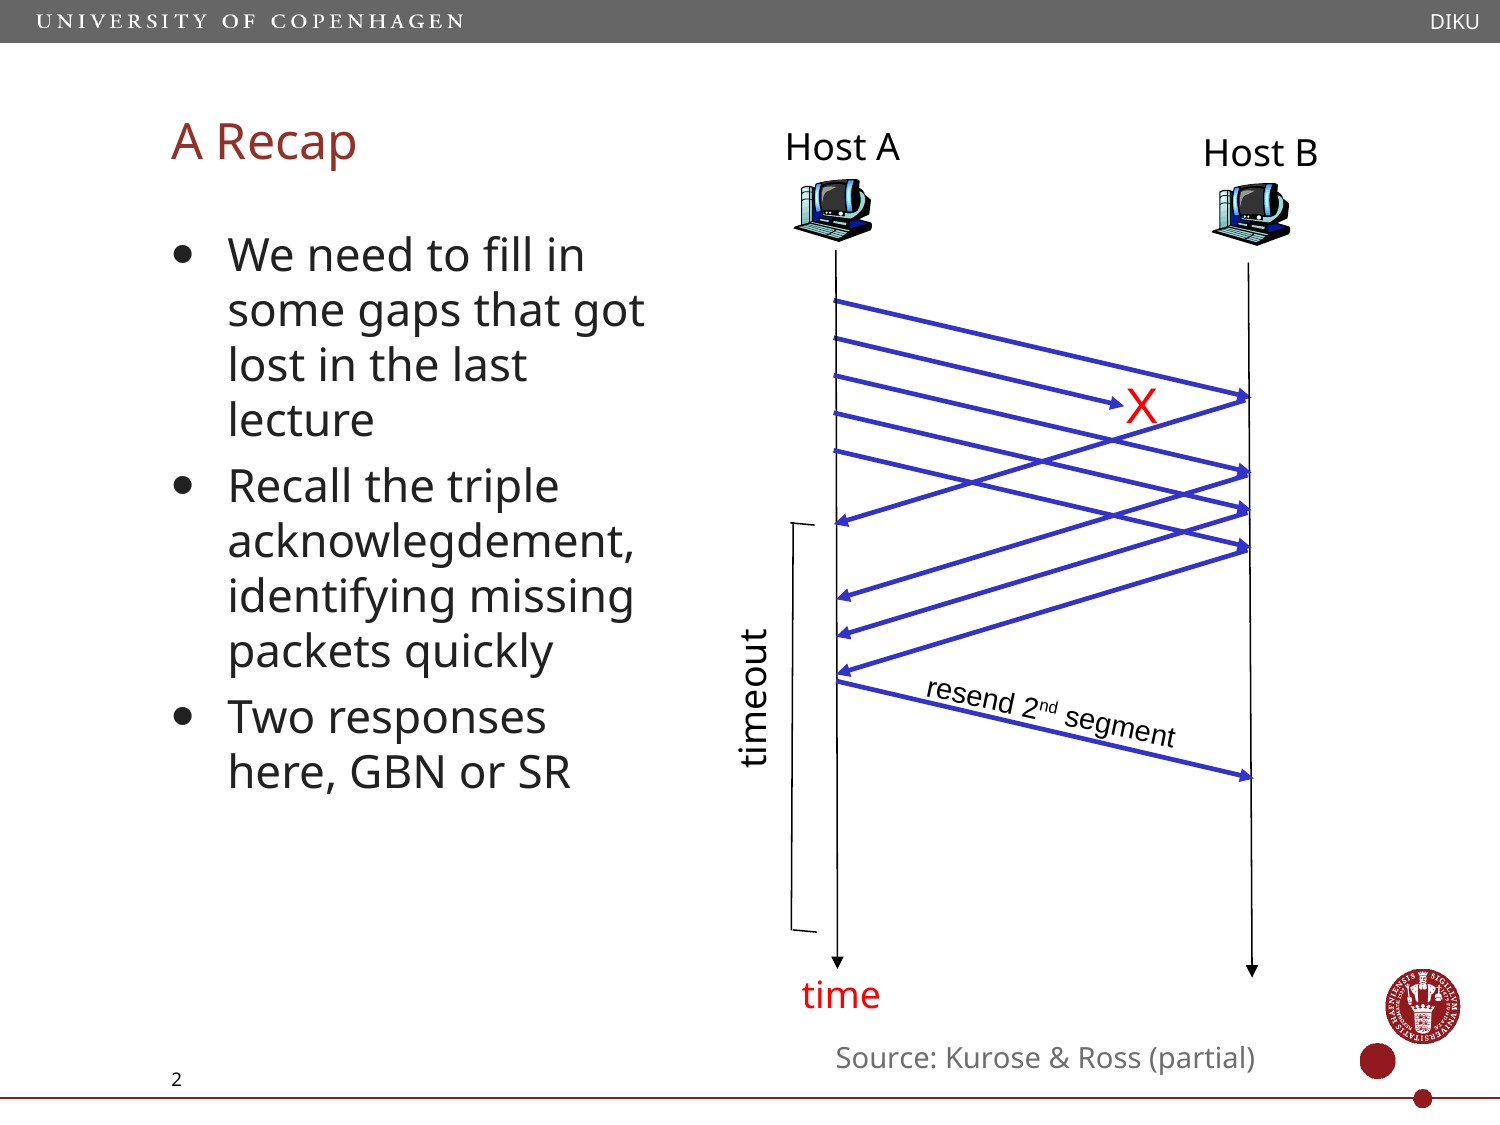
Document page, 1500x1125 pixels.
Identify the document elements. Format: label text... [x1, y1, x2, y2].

text_box resend 2nd segment [907, 656, 1245, 775]
text_box timeout [720, 614, 782, 784]
text_box DIKU [469, 0, 1495, 43]
picture [1211, 182, 1292, 246]
text_box Source: Kurose & Ross (partial) [820, 1031, 1341, 1083]
text_box Host A [769, 115, 916, 176]
text_box time [786, 962, 897, 1024]
picture [793, 178, 874, 242]
text_box <number> [171, 1067, 522, 1092]
list We need to fill in some gaps that got lost in the last lecture Recall the triple acknowlegdement, identifying missing packets quickly Two responses here, GBN or SR [171, 225, 668, 900]
title A Recap [171, 75, 1329, 171]
text_box X [1110, 365, 1157, 442]
text_box Host B [1187, 121, 1334, 182]
picture [0, 910, 1500, 1122]
